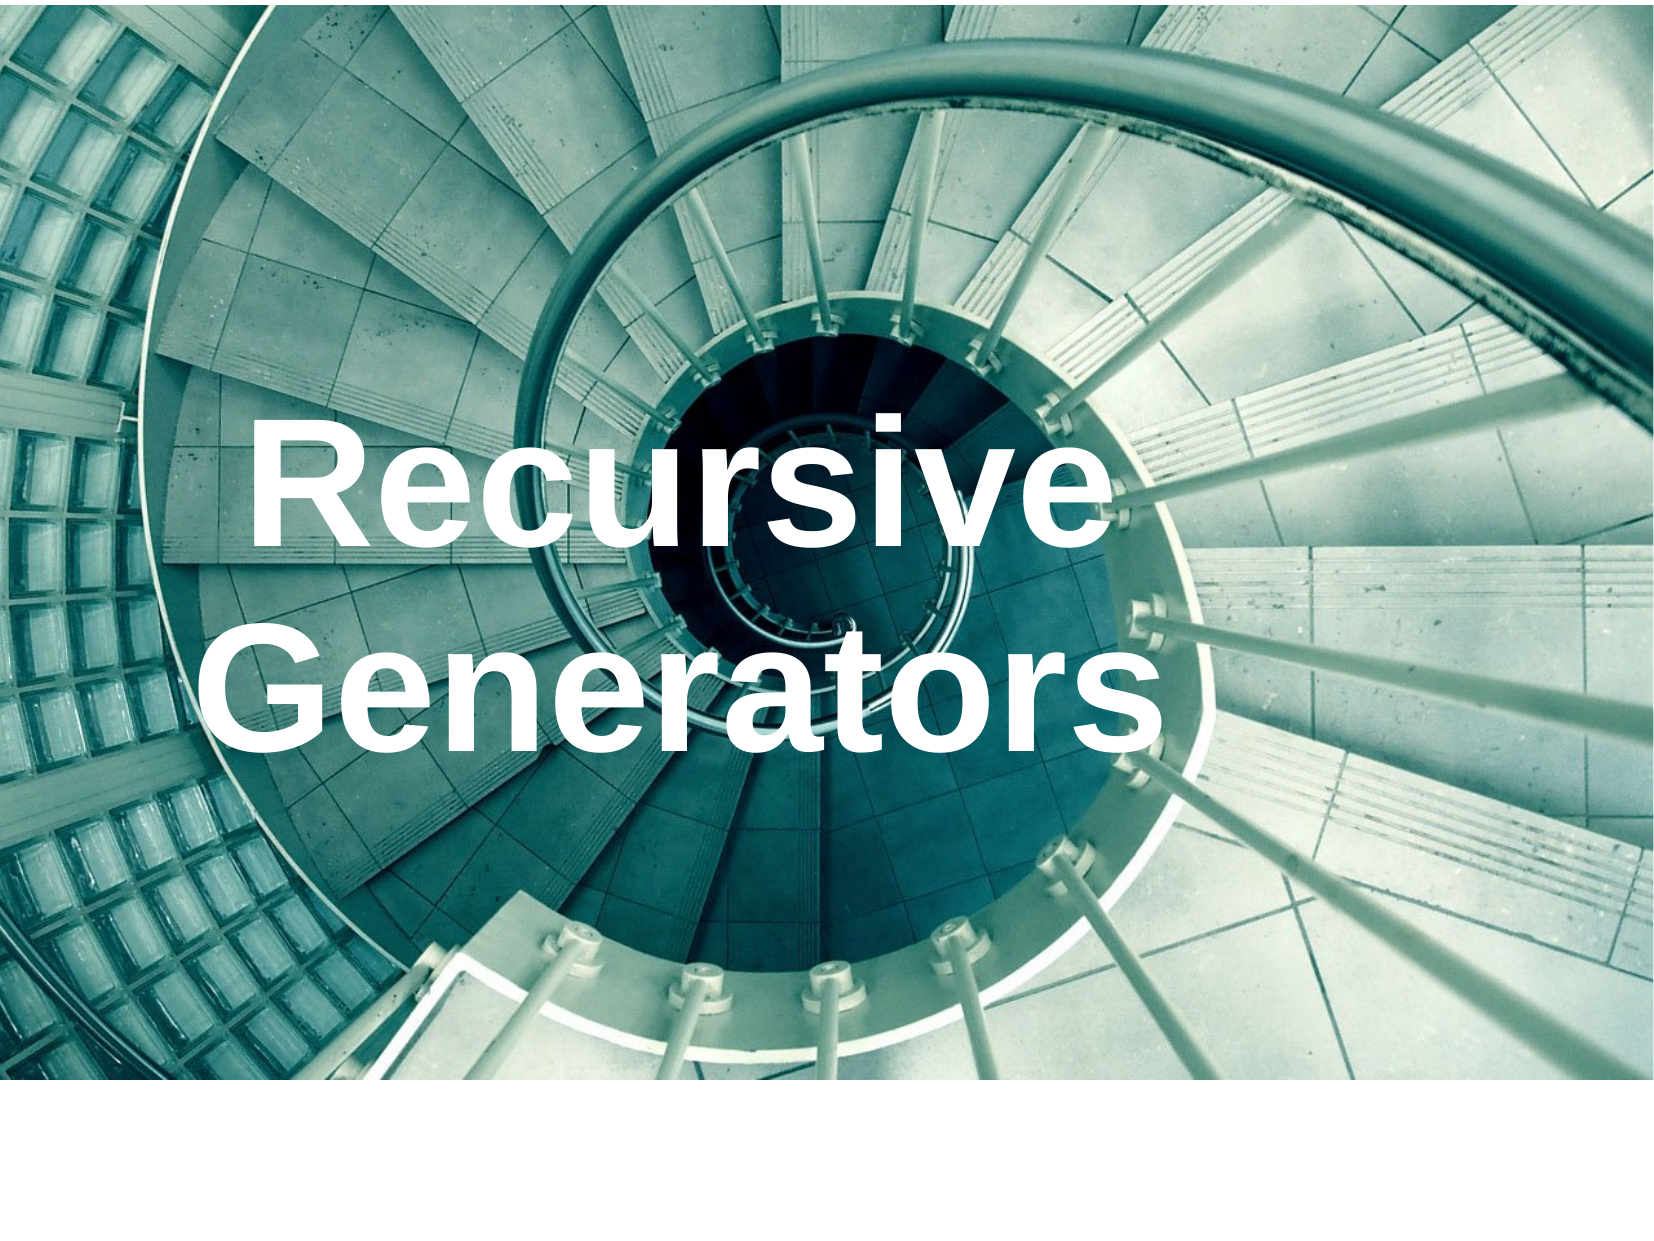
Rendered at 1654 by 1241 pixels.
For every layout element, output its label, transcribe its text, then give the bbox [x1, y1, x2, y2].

picture [0, 5, 1654, 1080]
subtitle Recursive Generators [0, 105, 1426, 1065]
